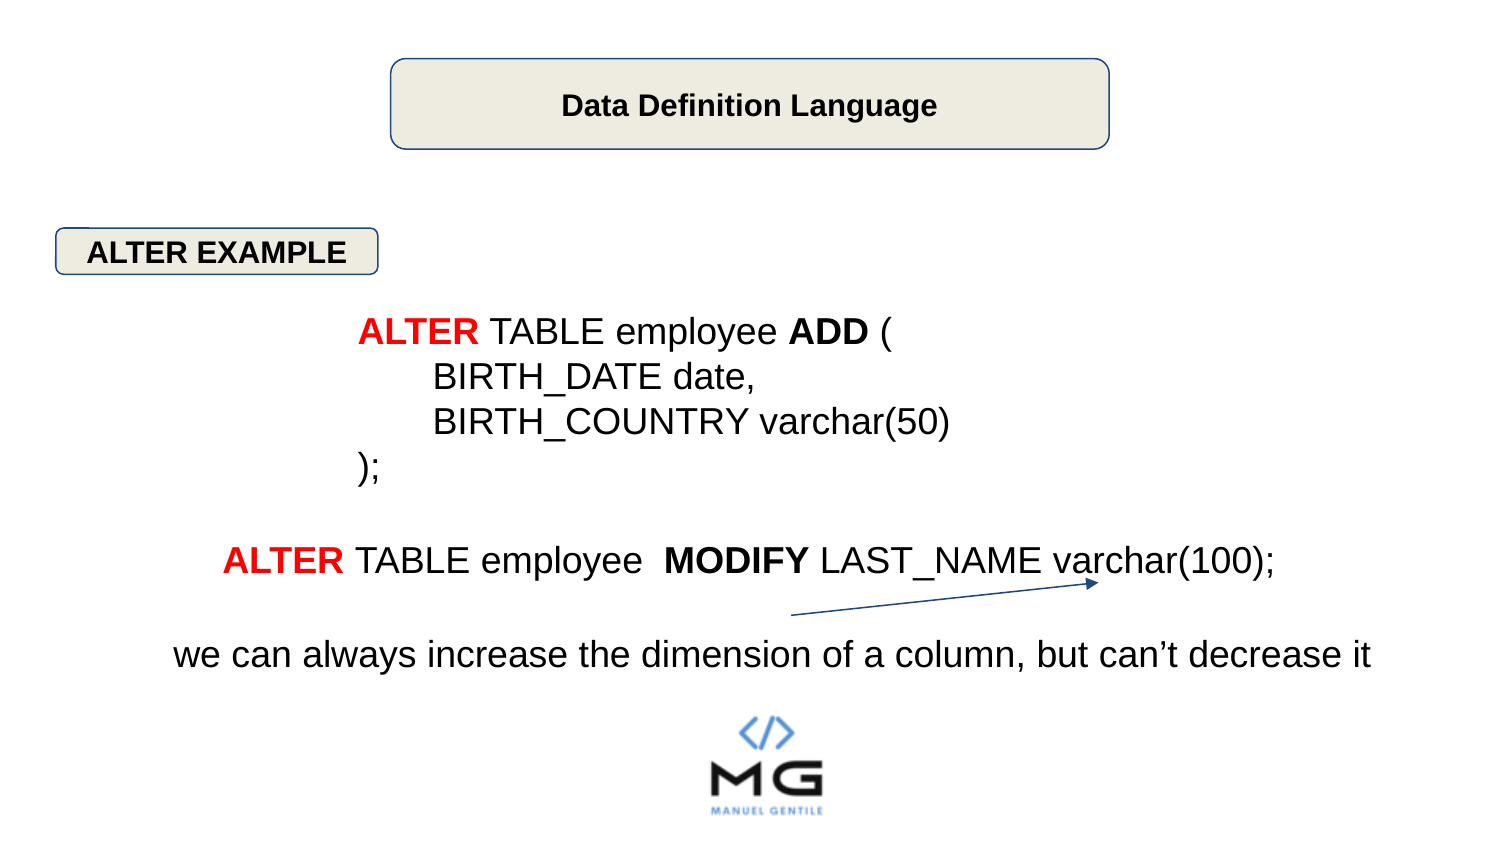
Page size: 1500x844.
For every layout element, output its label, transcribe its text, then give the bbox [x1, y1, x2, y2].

text_box ALTER TABLE employee ADD ( BIRTH_DATE date, BIRTH_COUNTRY varchar(50) ); [342, 291, 1110, 504]
text_box Data Definition Language [390, 58, 1110, 150]
text_box we can always increase the dimension of a column, but can’t decrease it [158, 615, 1424, 688]
text_box ALTER EXAMPLE [55, 228, 378, 275]
text_box ALTER TABLE employee MODIFY LAST_NAME varchar(100); [207, 520, 1293, 612]
picture [688, 688, 846, 844]
